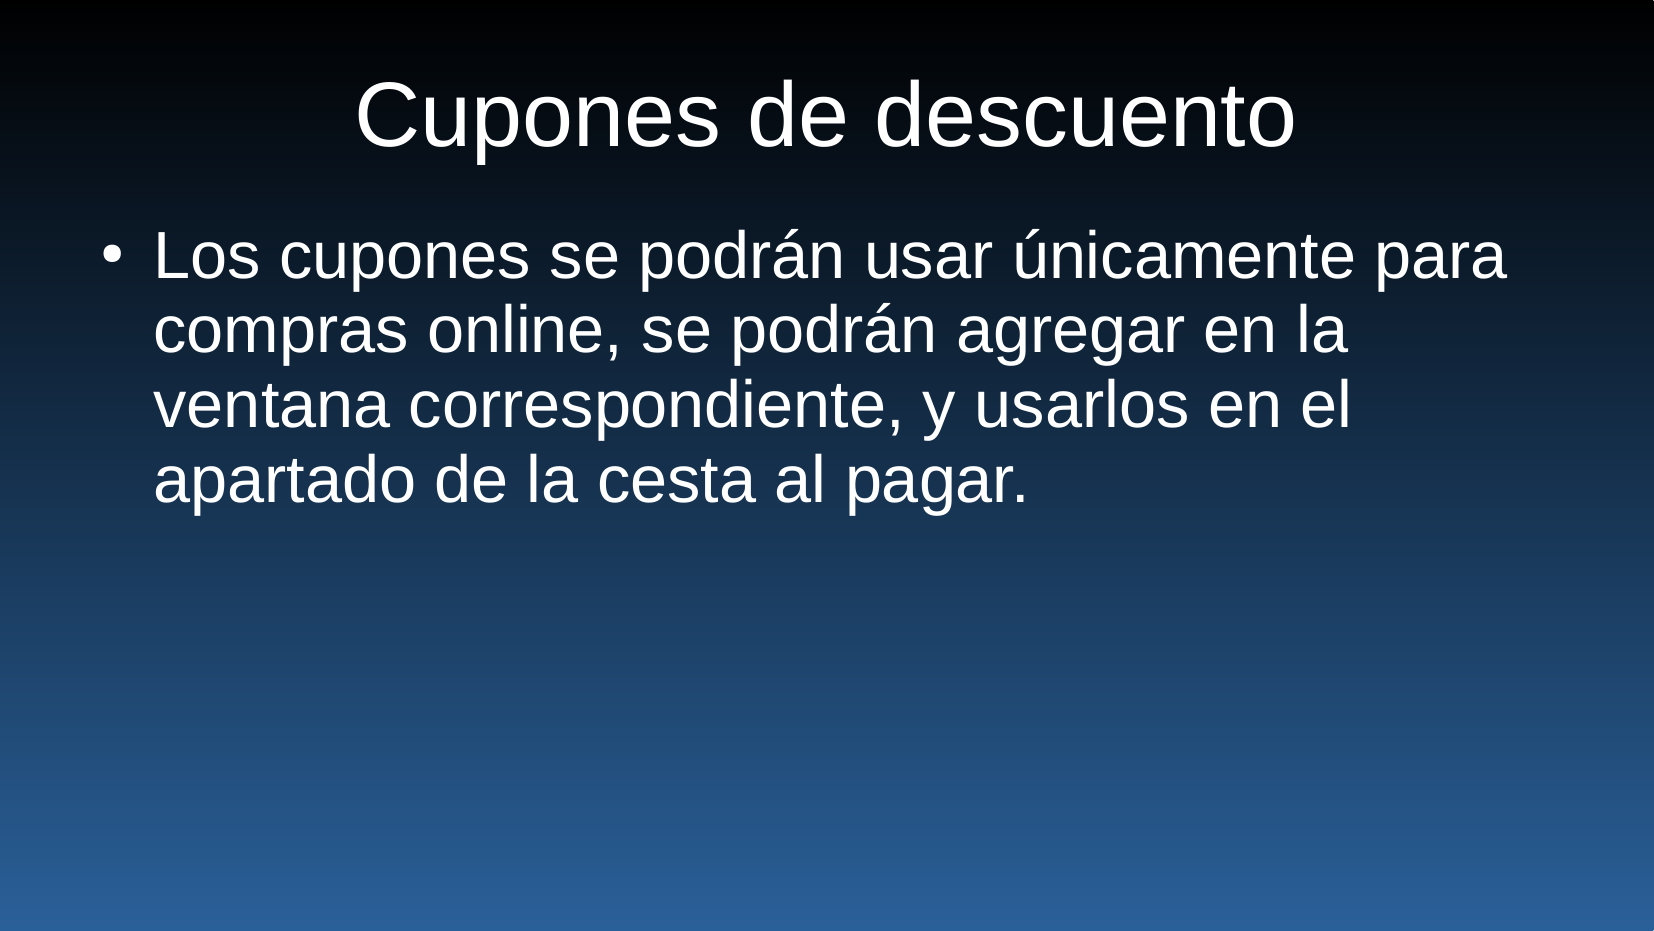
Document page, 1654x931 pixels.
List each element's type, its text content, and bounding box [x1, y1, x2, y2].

title Cupones de descuento [82, 37, 1571, 193]
list Los cupones se podrán usar únicamente para compras online, se podrán agregar en la ventana correspondiente, y usarlos en el apartado de la cesta al pagar. [82, 217, 1571, 758]
